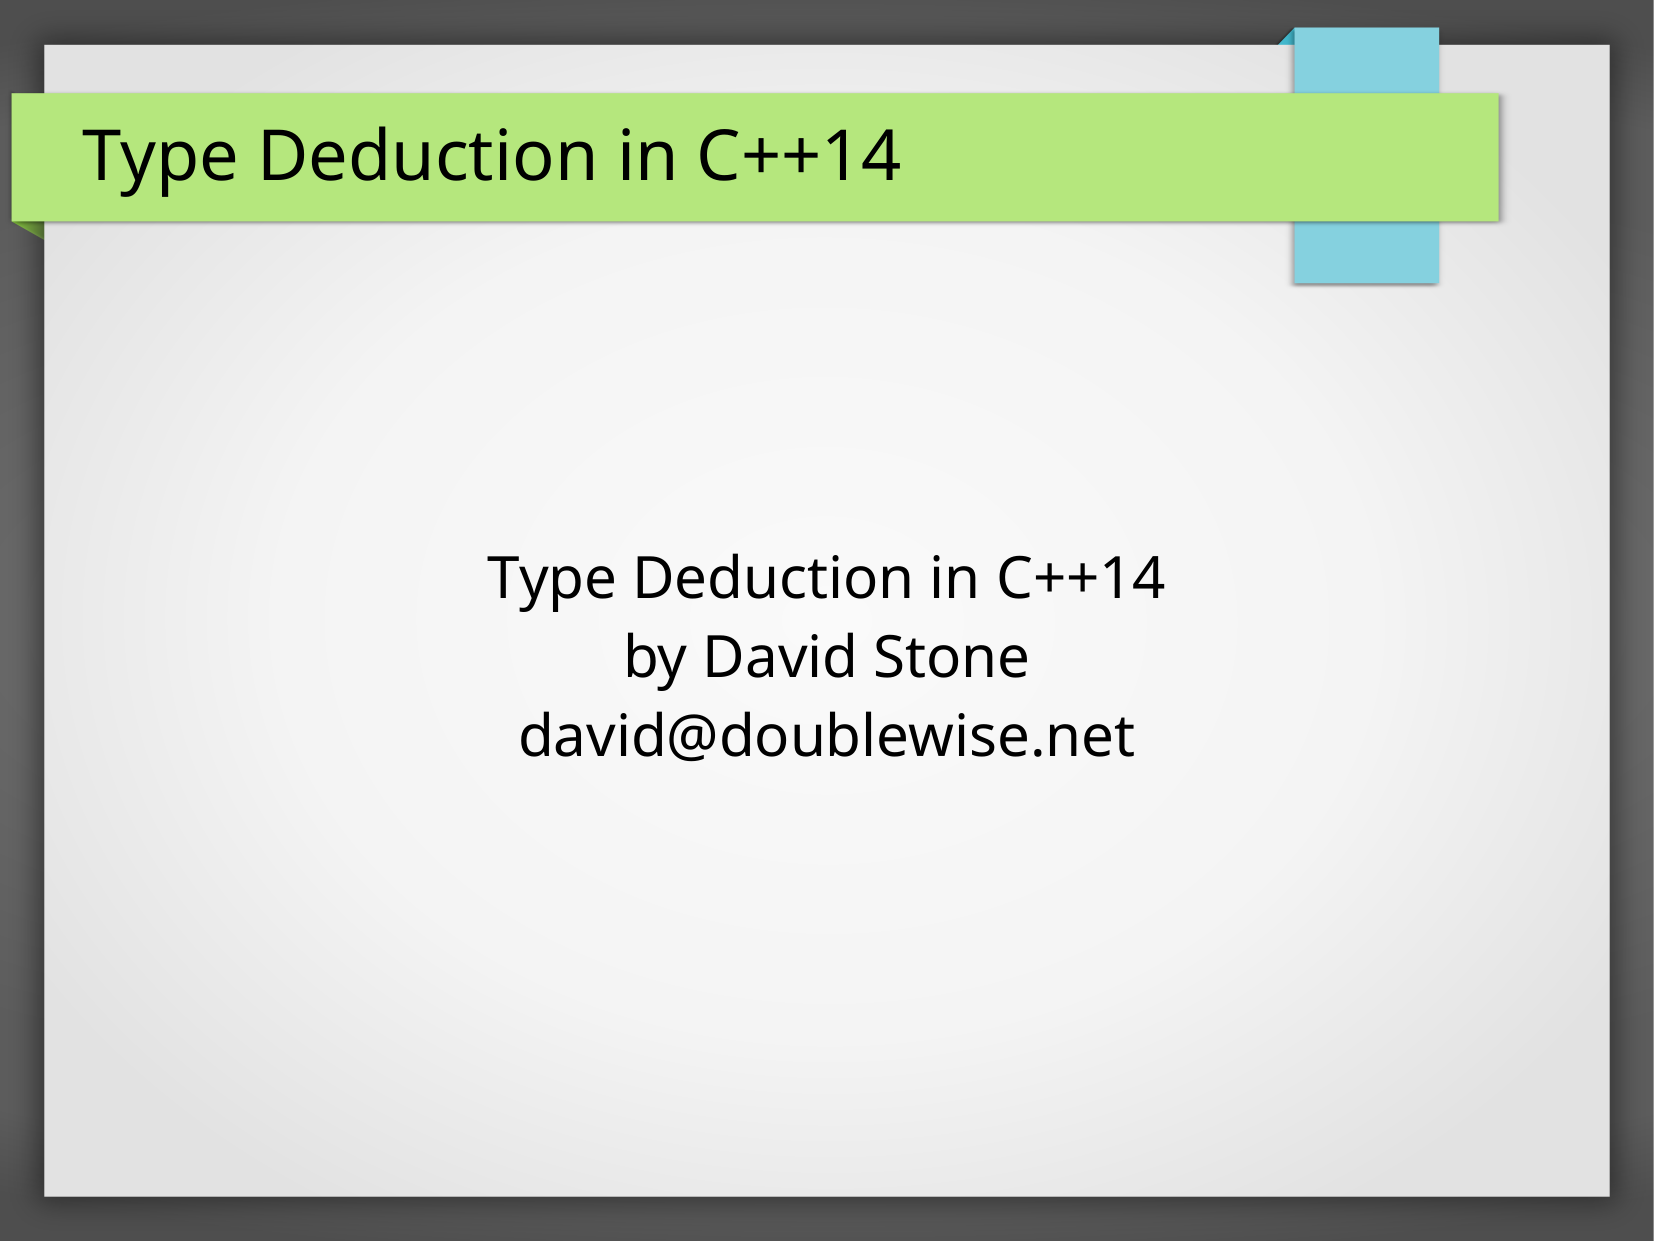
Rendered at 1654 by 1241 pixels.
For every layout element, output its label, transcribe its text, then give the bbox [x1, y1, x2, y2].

picture [0, 0, 1654, 1241]
subtitle Type Deduction in C++14 by David Stone david@doublewise.net [82, 295, 1571, 1015]
title Type Deduction in C++14 [82, 49, 1571, 257]
